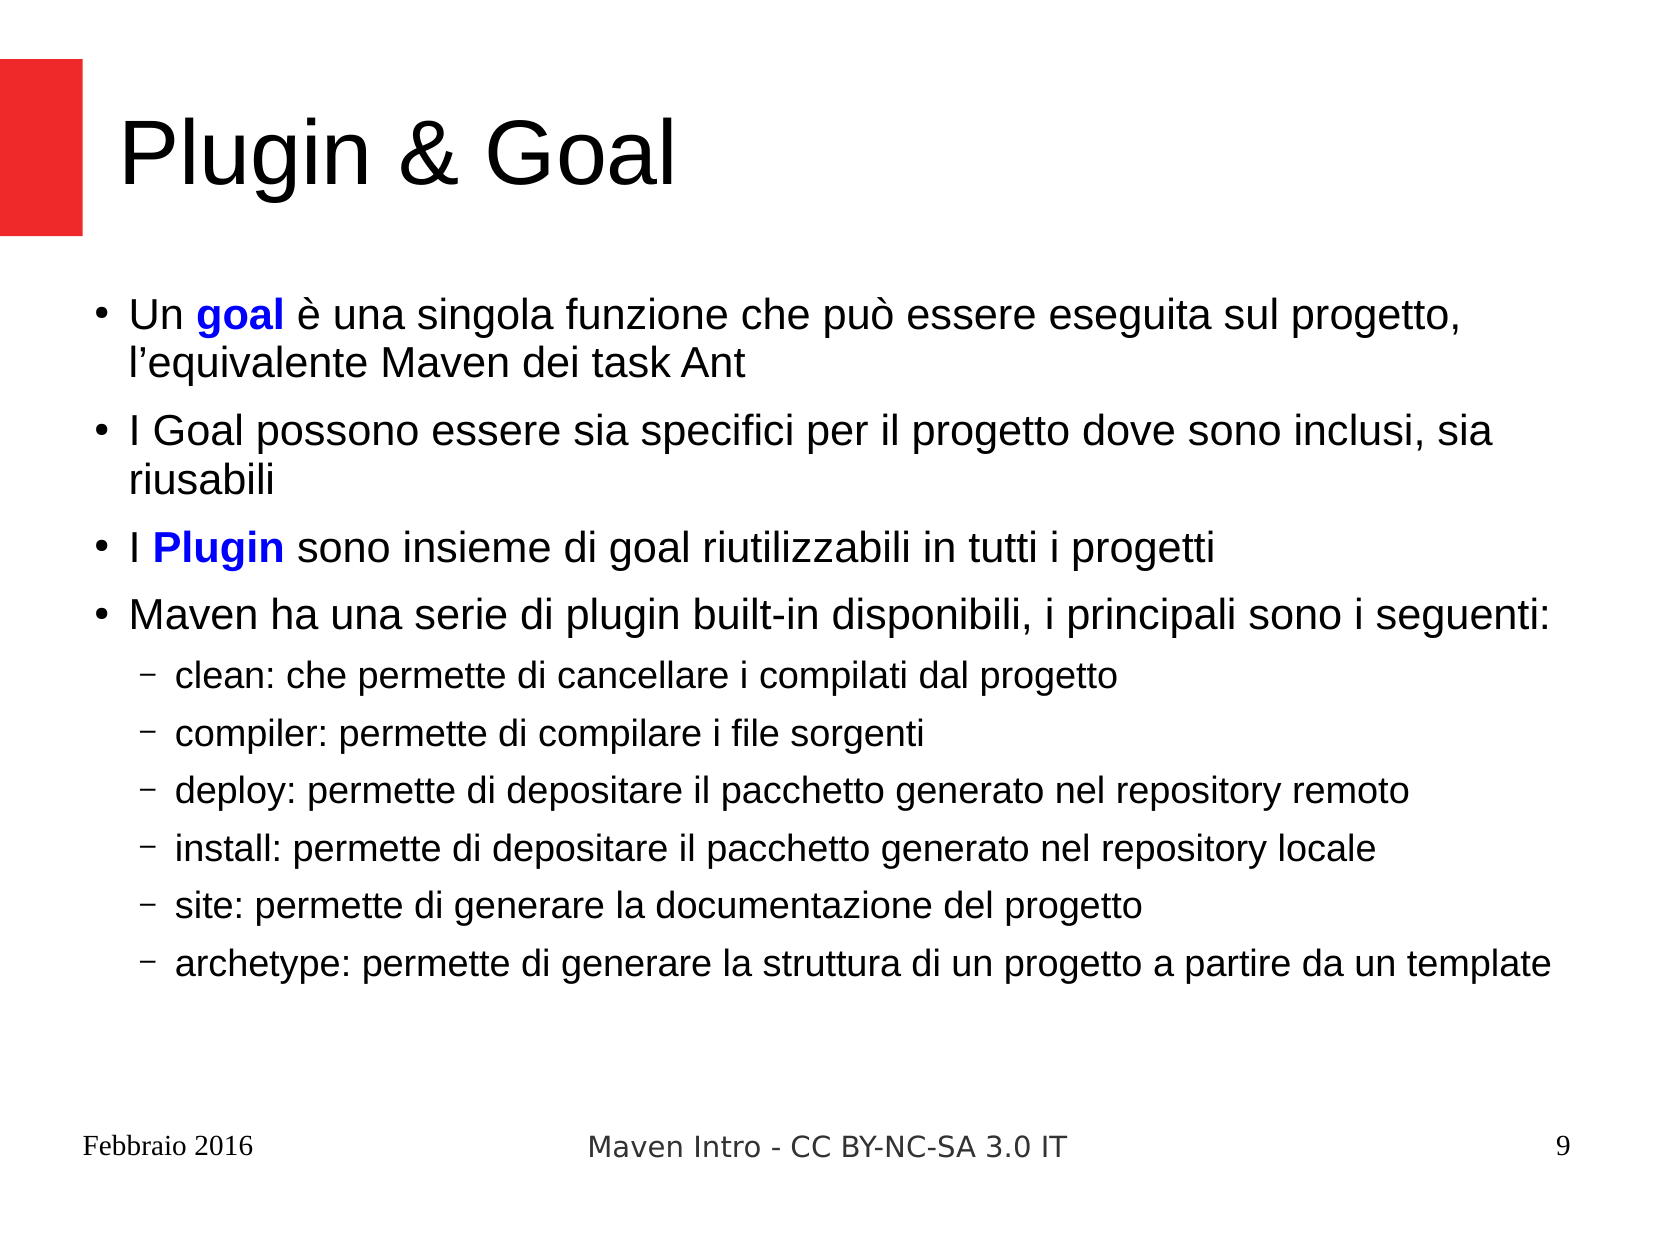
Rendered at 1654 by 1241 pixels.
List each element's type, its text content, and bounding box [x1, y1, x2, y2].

title Plugin & Goal [118, 49, 1607, 257]
list Un goal è una singola funzione che può essere eseguita sul progetto, l’equivalente Maven dei task Ant I Goal possono essere sia specifici per il progetto dove sono inclusi, sia riusabili I Plugin sono insieme di goal riutilizzabili in tutti i progetti Maven ha una serie di plugin built-in disponibili, i principali sono i seguenti: clean: che permette di cancellare i compilati dal progetto compiler: permette di compilare i file sorgenti deploy: permette di depositare il pacchetto generato nel repository remoto install: permette di depositare il pacchetto generato nel repository locale site: permette di generare la documentazione del progetto archetype: permette di generare la struttura di un progetto a partire da un template [82, 290, 1571, 1010]
